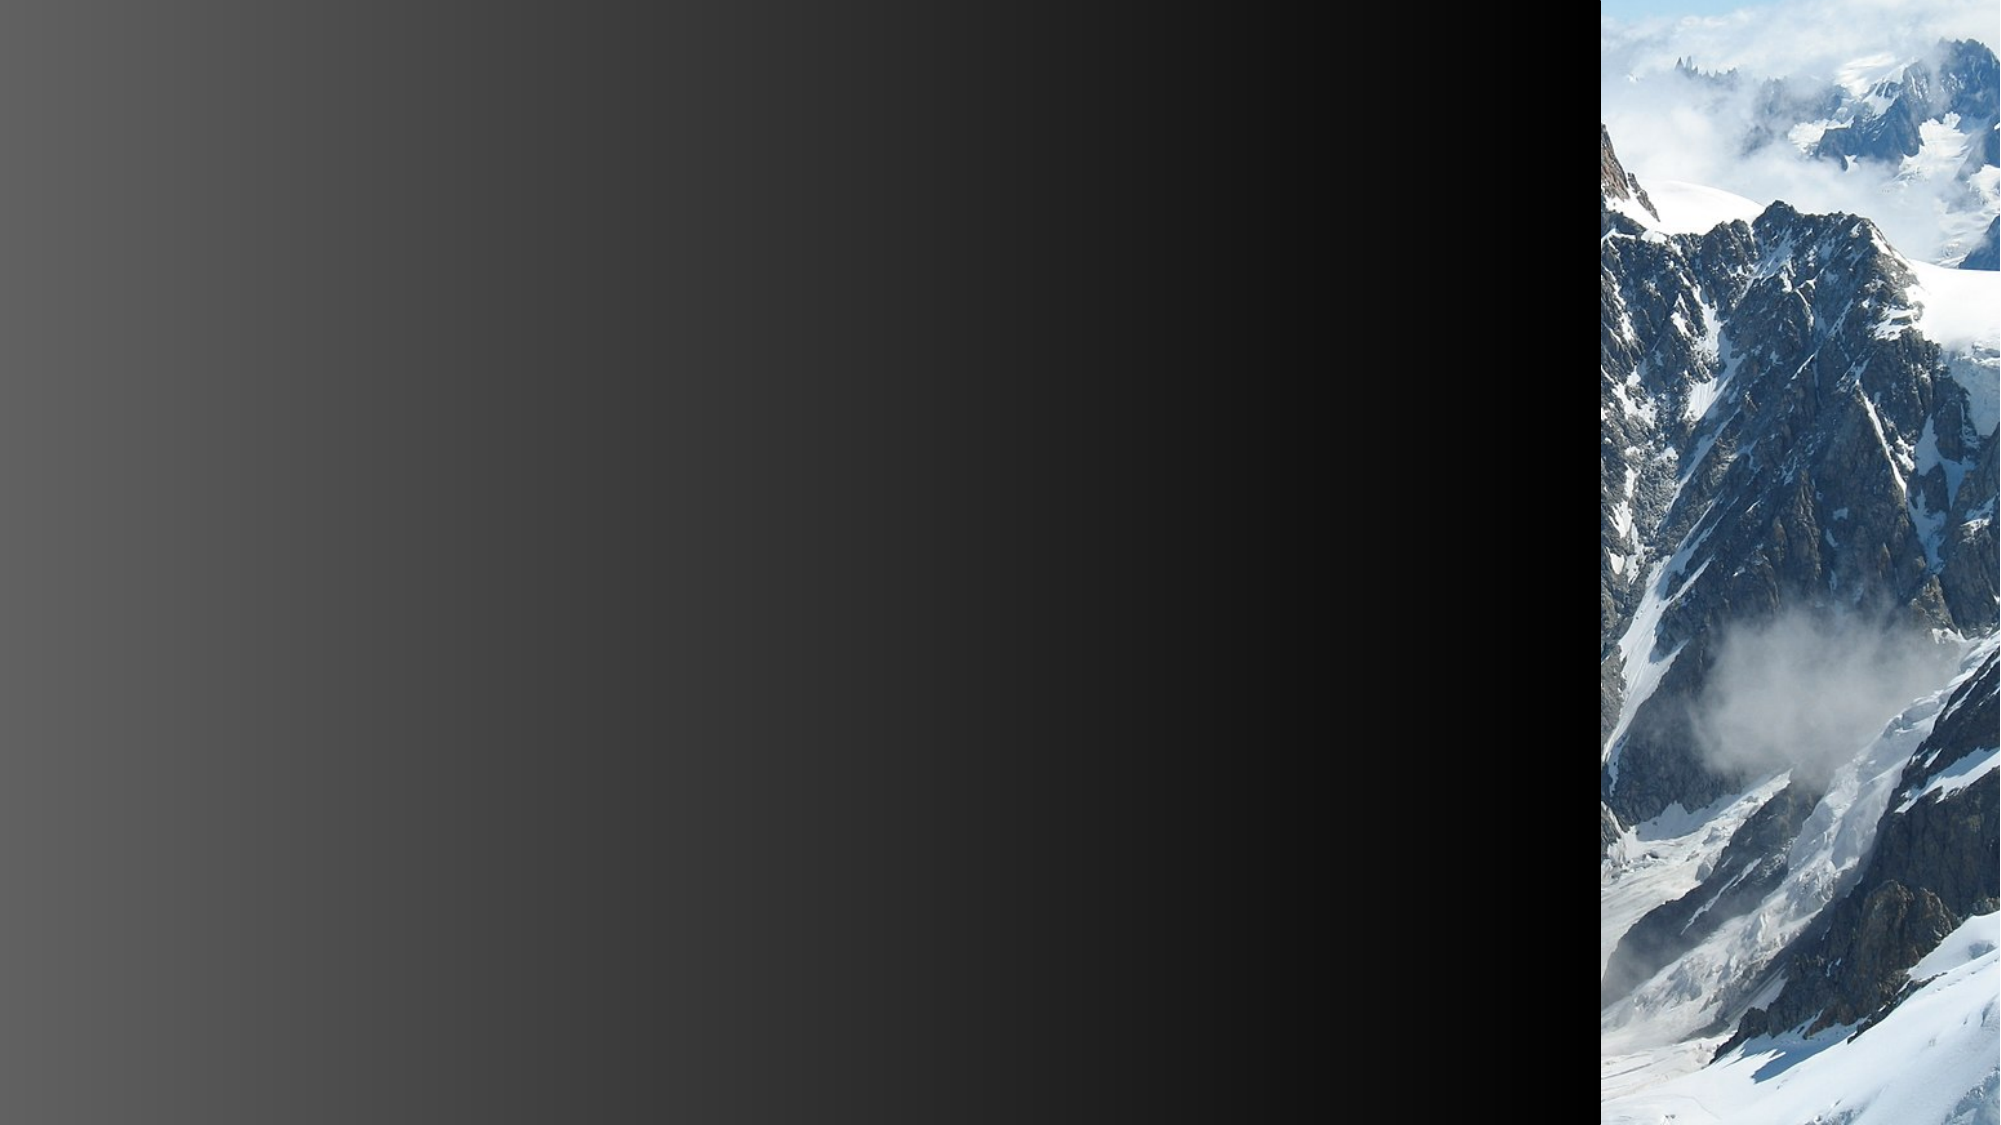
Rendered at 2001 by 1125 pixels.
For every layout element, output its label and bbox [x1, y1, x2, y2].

picture [1601, 0, 2000, 1125]
text_box [0, 0, 1906, 1125]
